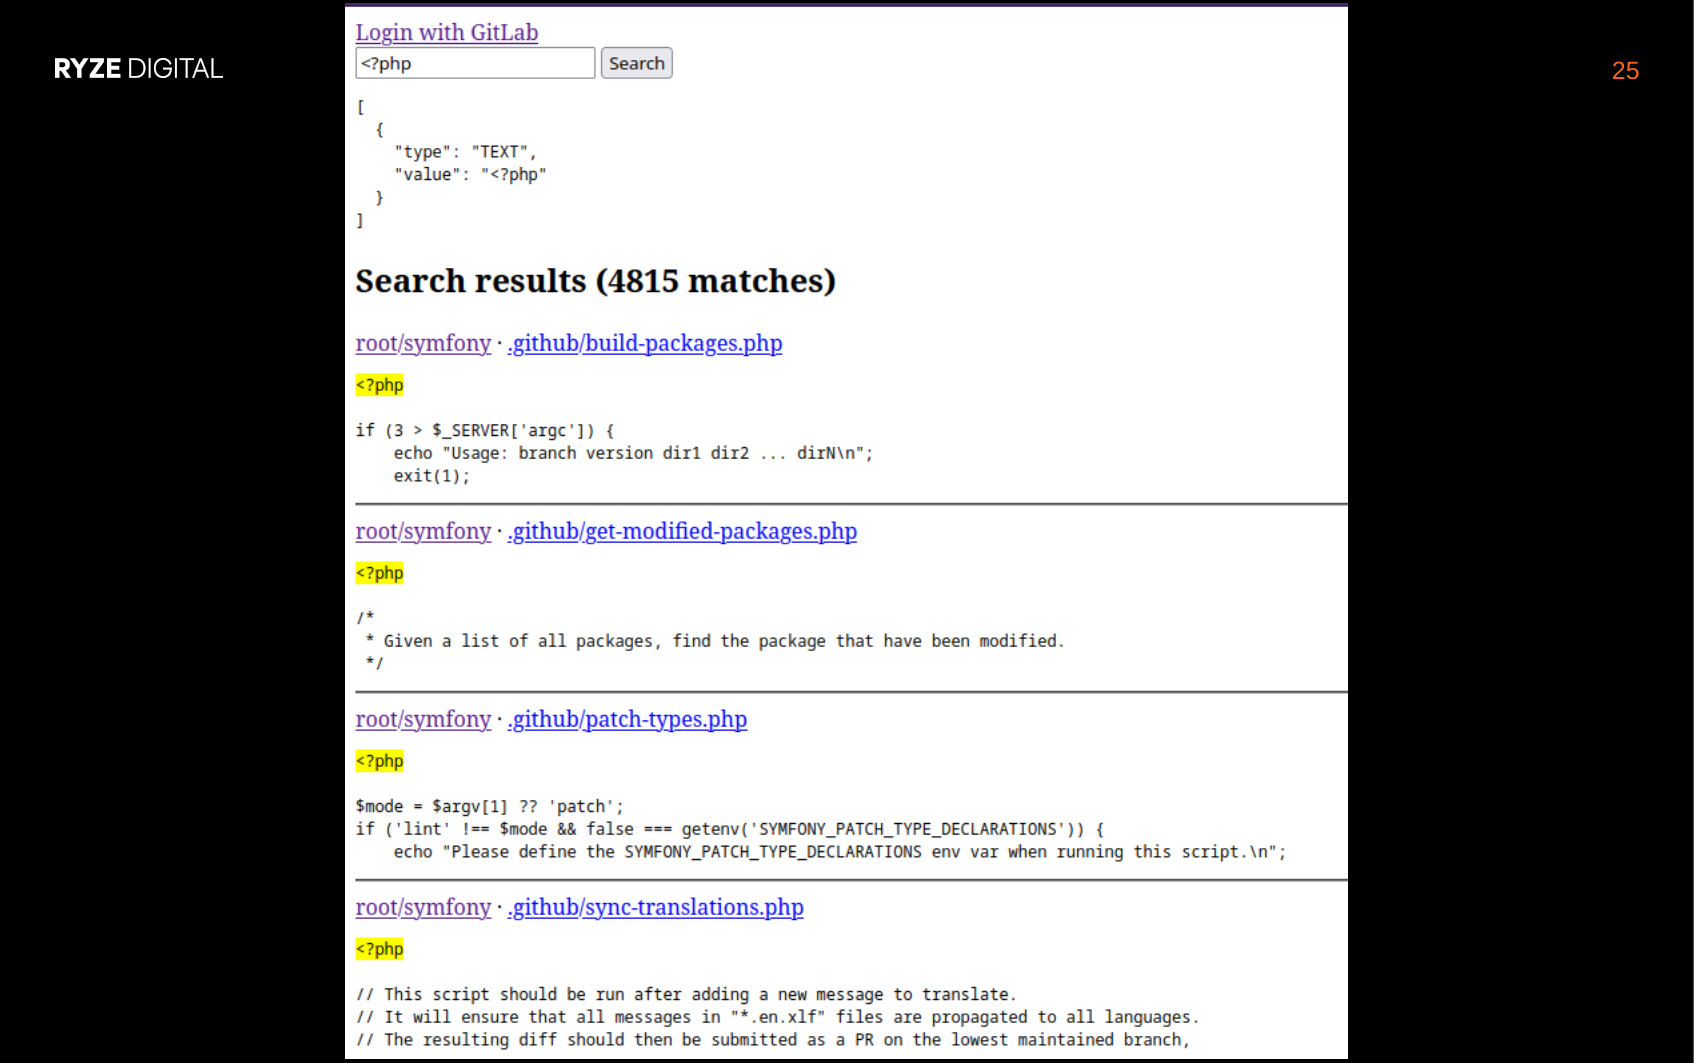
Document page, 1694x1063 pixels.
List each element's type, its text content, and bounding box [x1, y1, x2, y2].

picture [55, 58, 223, 78]
slide_number <number> [1538, 53, 1640, 85]
picture [345, 3, 1348, 1059]
